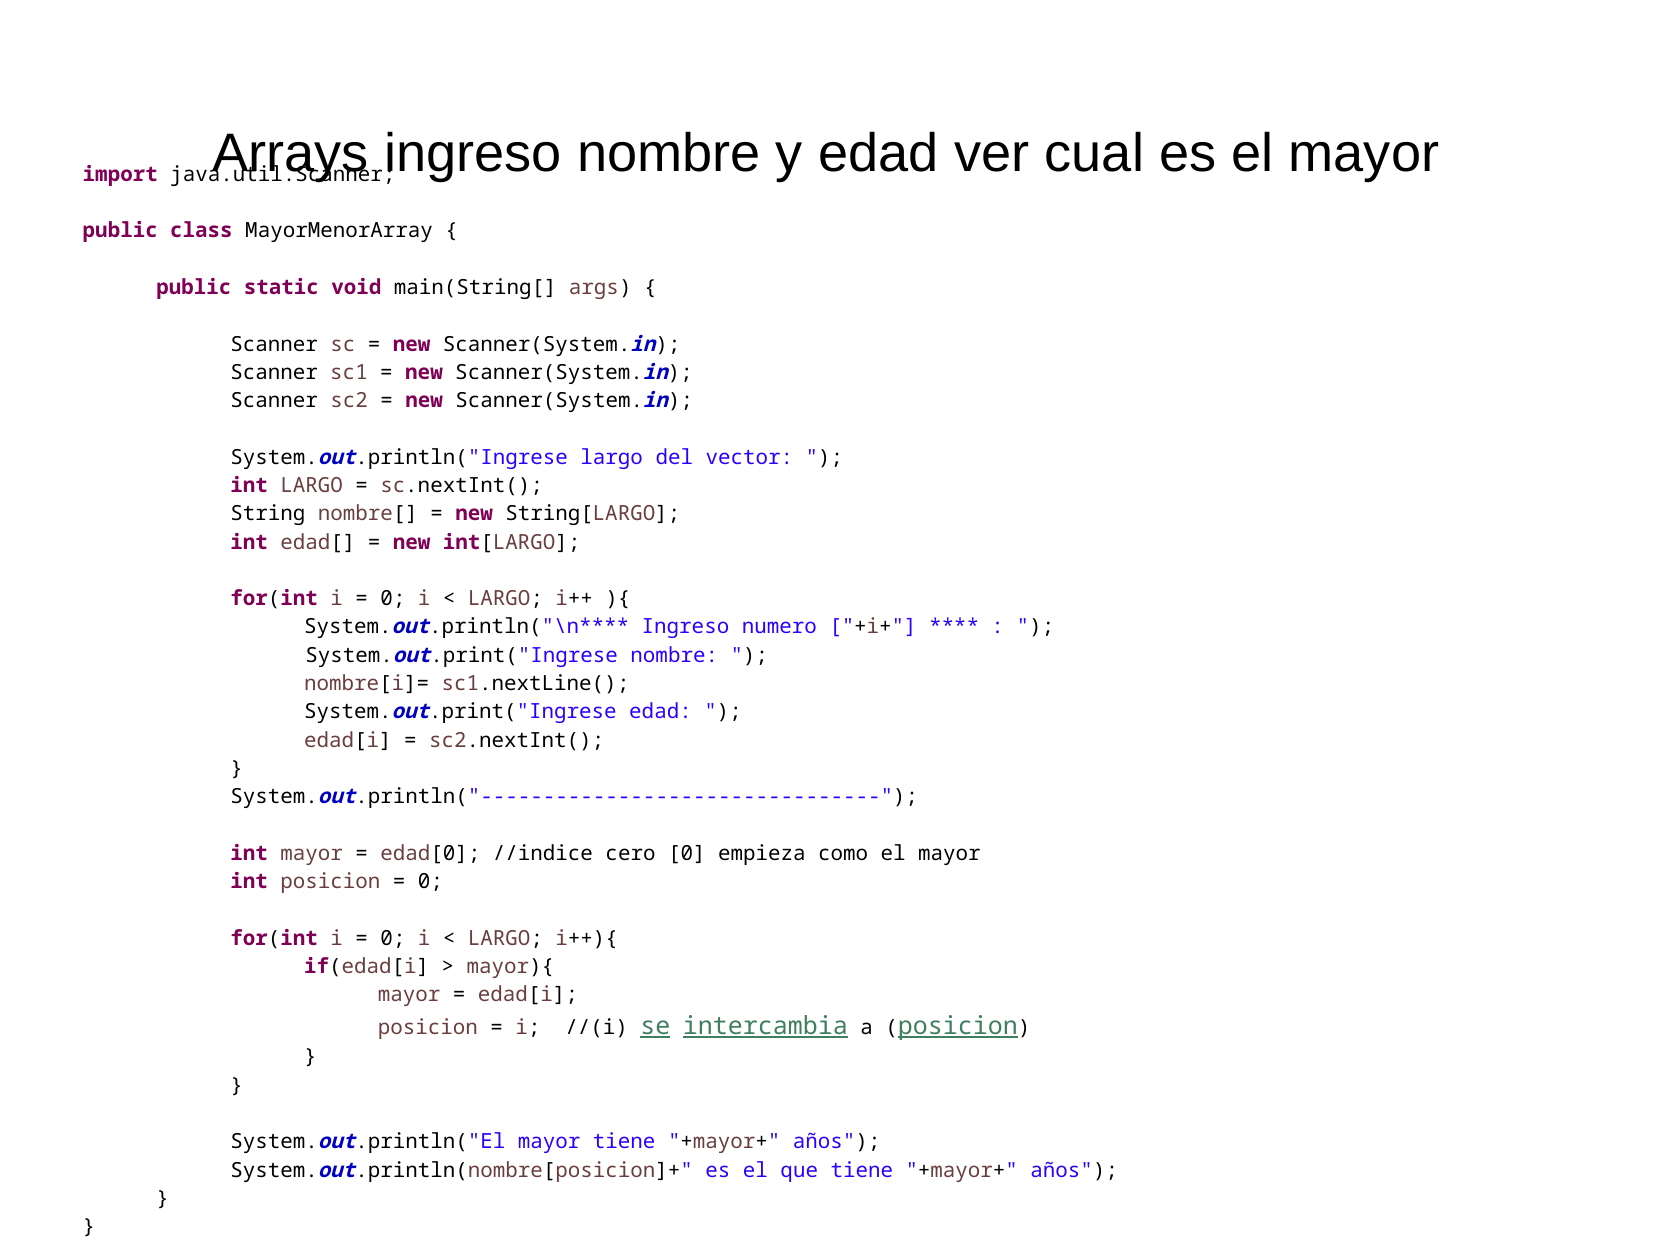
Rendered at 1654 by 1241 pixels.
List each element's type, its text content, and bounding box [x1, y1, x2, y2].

subtitle import java.util.Scanner; public class MayorMenorArray { public static void main(String[] args) { Scanner sc = new Scanner(System.in); Scanner sc1 = new Scanner(System.in); Scanner sc2 = new Scanner(System.in); System.out.println("Ingrese largo del vector: "); int LARGO = sc.nextInt(); String nombre[] = new String[LARGO]; int edad[] = new int[LARGO]; for(int i = 0; i < LARGO; i++ ){ System.out.println("\n**** Ingreso numero ["+i+"] **** : "); System.out.print("Ingrese nombre: "); nombre[i]= sc1.nextLine(); System.out.print("Ingrese edad: "); edad[i] = sc2.nextInt(); } System.out.println("--------------------------------"); int mayor = edad[0]; //indice cero [0] empieza como el mayor int posicion = 0; for(int i = 0; i < LARGO; i++){ if(edad[i] > mayor){ mayor = edad[i]; posicion = i; //(i) se intercambia a (posicion) } } System.out.println("El mayor tiene "+mayor+" años"); System.out.println(nombre[posicion]+" es el que tiene "+mayor+" años"); } } [82, 235, 1571, 1164]
title Arrays ingreso nombre y edad ver cual es el mayor [82, 49, 1571, 235]
